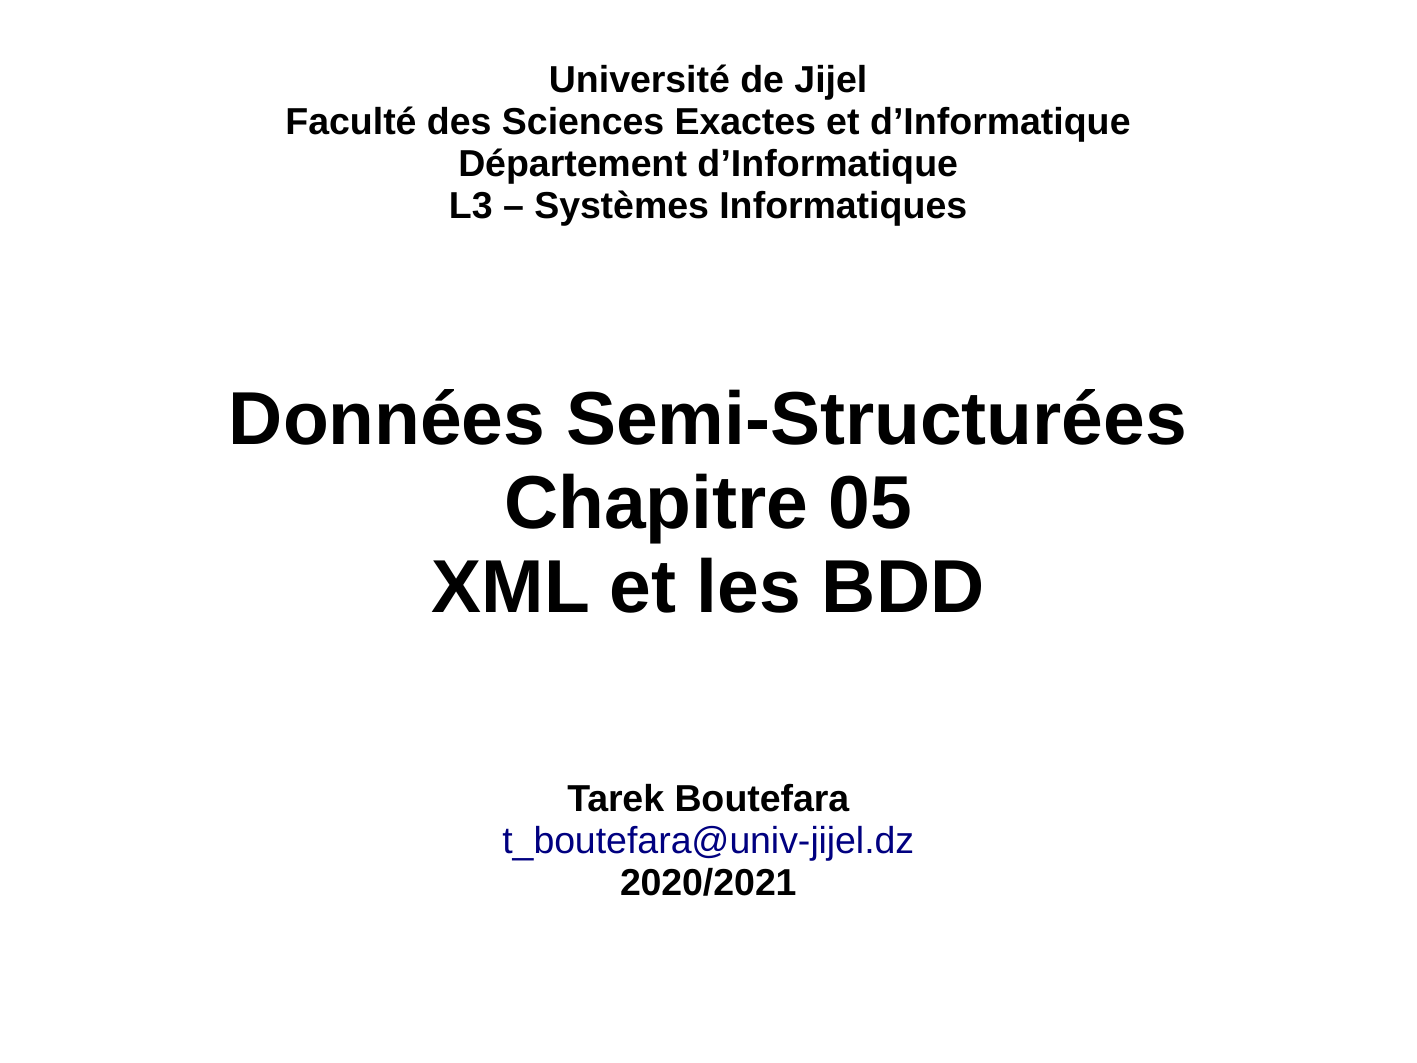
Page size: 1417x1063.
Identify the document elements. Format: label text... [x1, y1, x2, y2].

subtitle Université de Jijel Faculté des Sciences Exactes et d’Informatique Département d’Informatique L3 – Systèmes Informatiques Données Semi-Structurées Chapitre 05 XML et les BDD Tarek Boutefara t_boutefara@univ-jijel.dz 2020/2021 [70, 58, 1346, 904]
